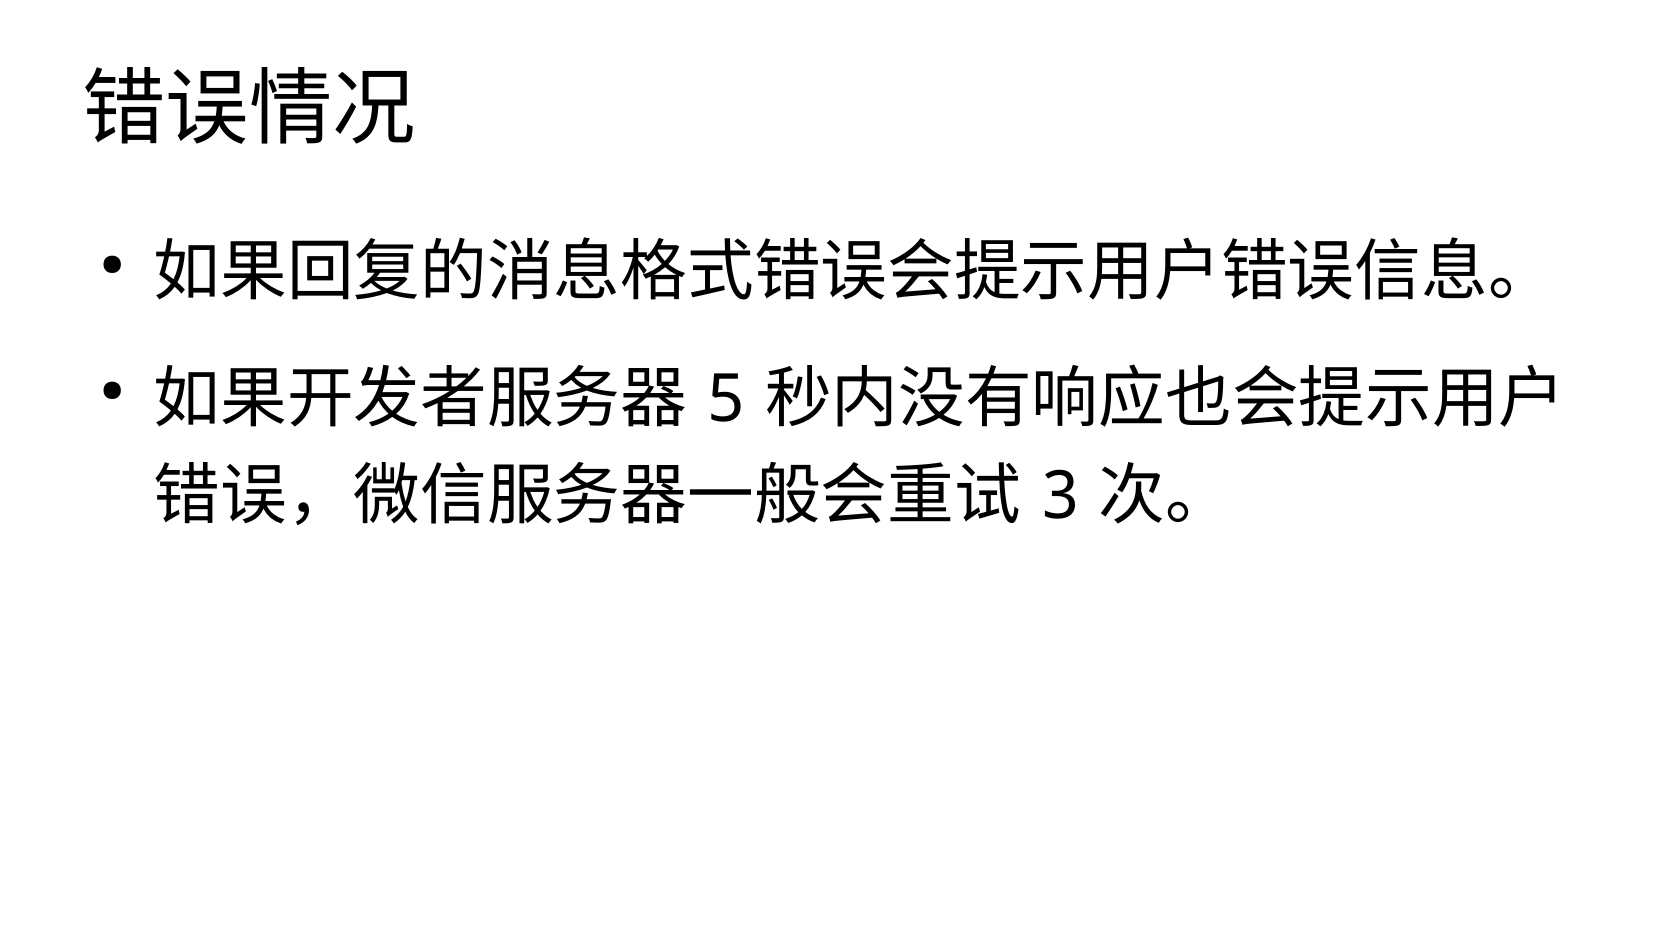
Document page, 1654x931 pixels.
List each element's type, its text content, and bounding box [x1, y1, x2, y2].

list 如果回复的消息格式错误会提示用户错误信息。 如果开发者服务器5秒内没有响应也会提示用户错误，微信服务器一般会重试3次。 [82, 217, 1571, 863]
title 错误情况 [82, 37, 1571, 166]
